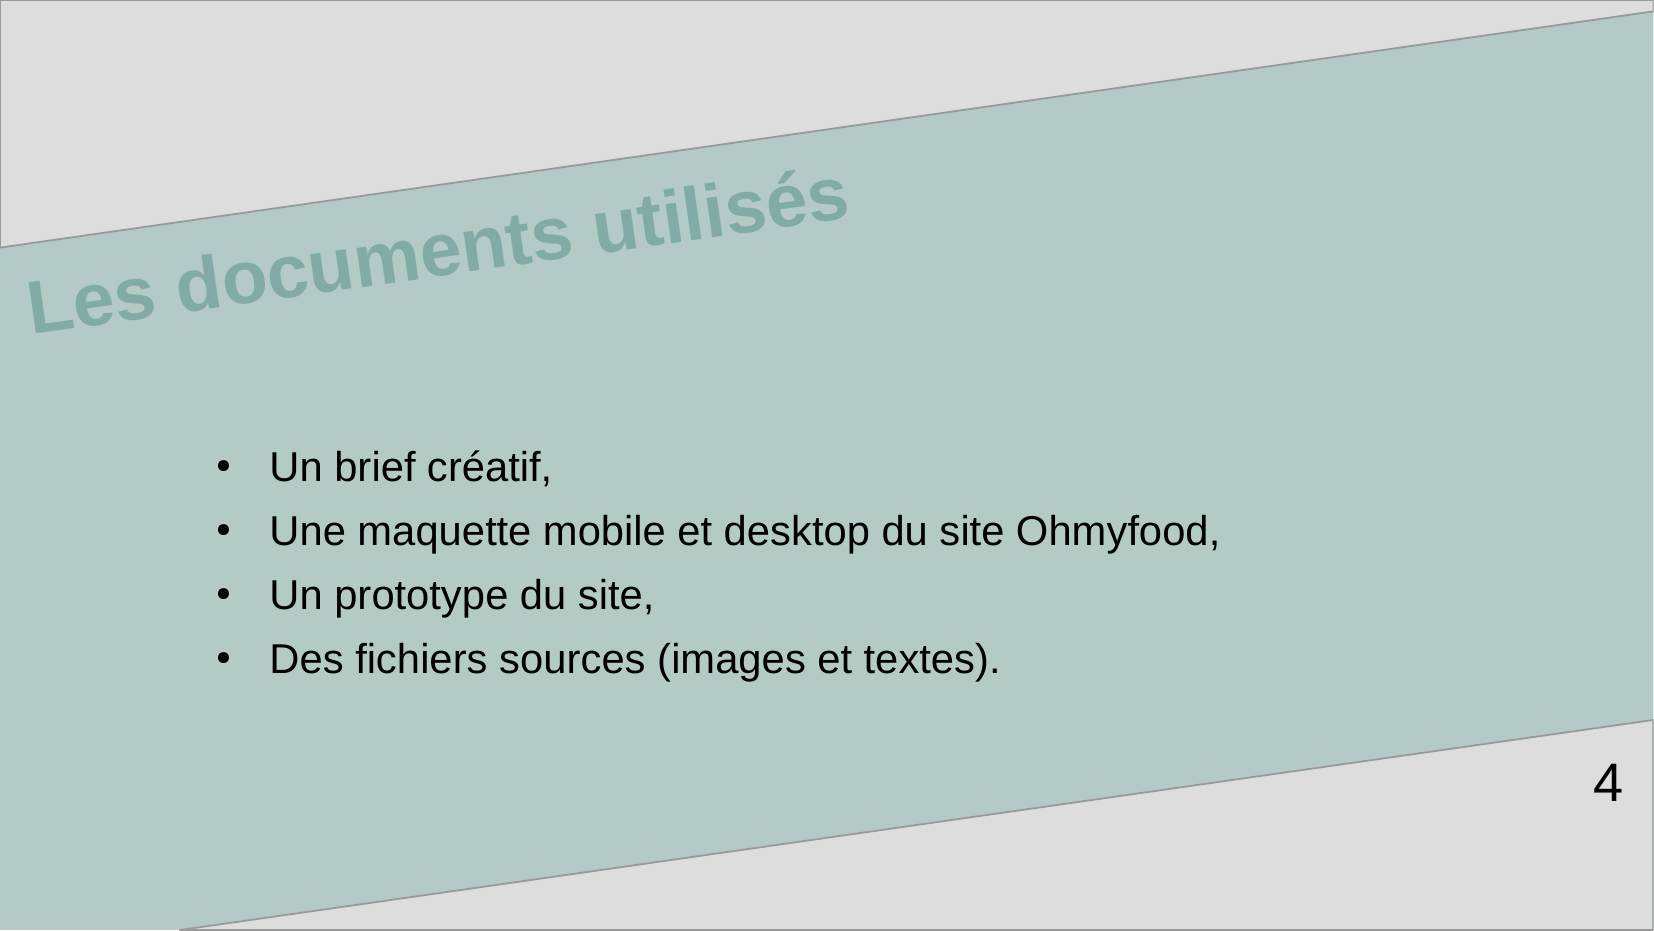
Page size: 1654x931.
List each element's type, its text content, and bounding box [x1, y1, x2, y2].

title Les documents utilisés [16, 21, 1501, 387]
list Un brief créatif, Une maquette mobile et desktop du site Ohmyfood, Un prototype du site, Des fichiers sources (images et textes). [198, 443, 1654, 798]
